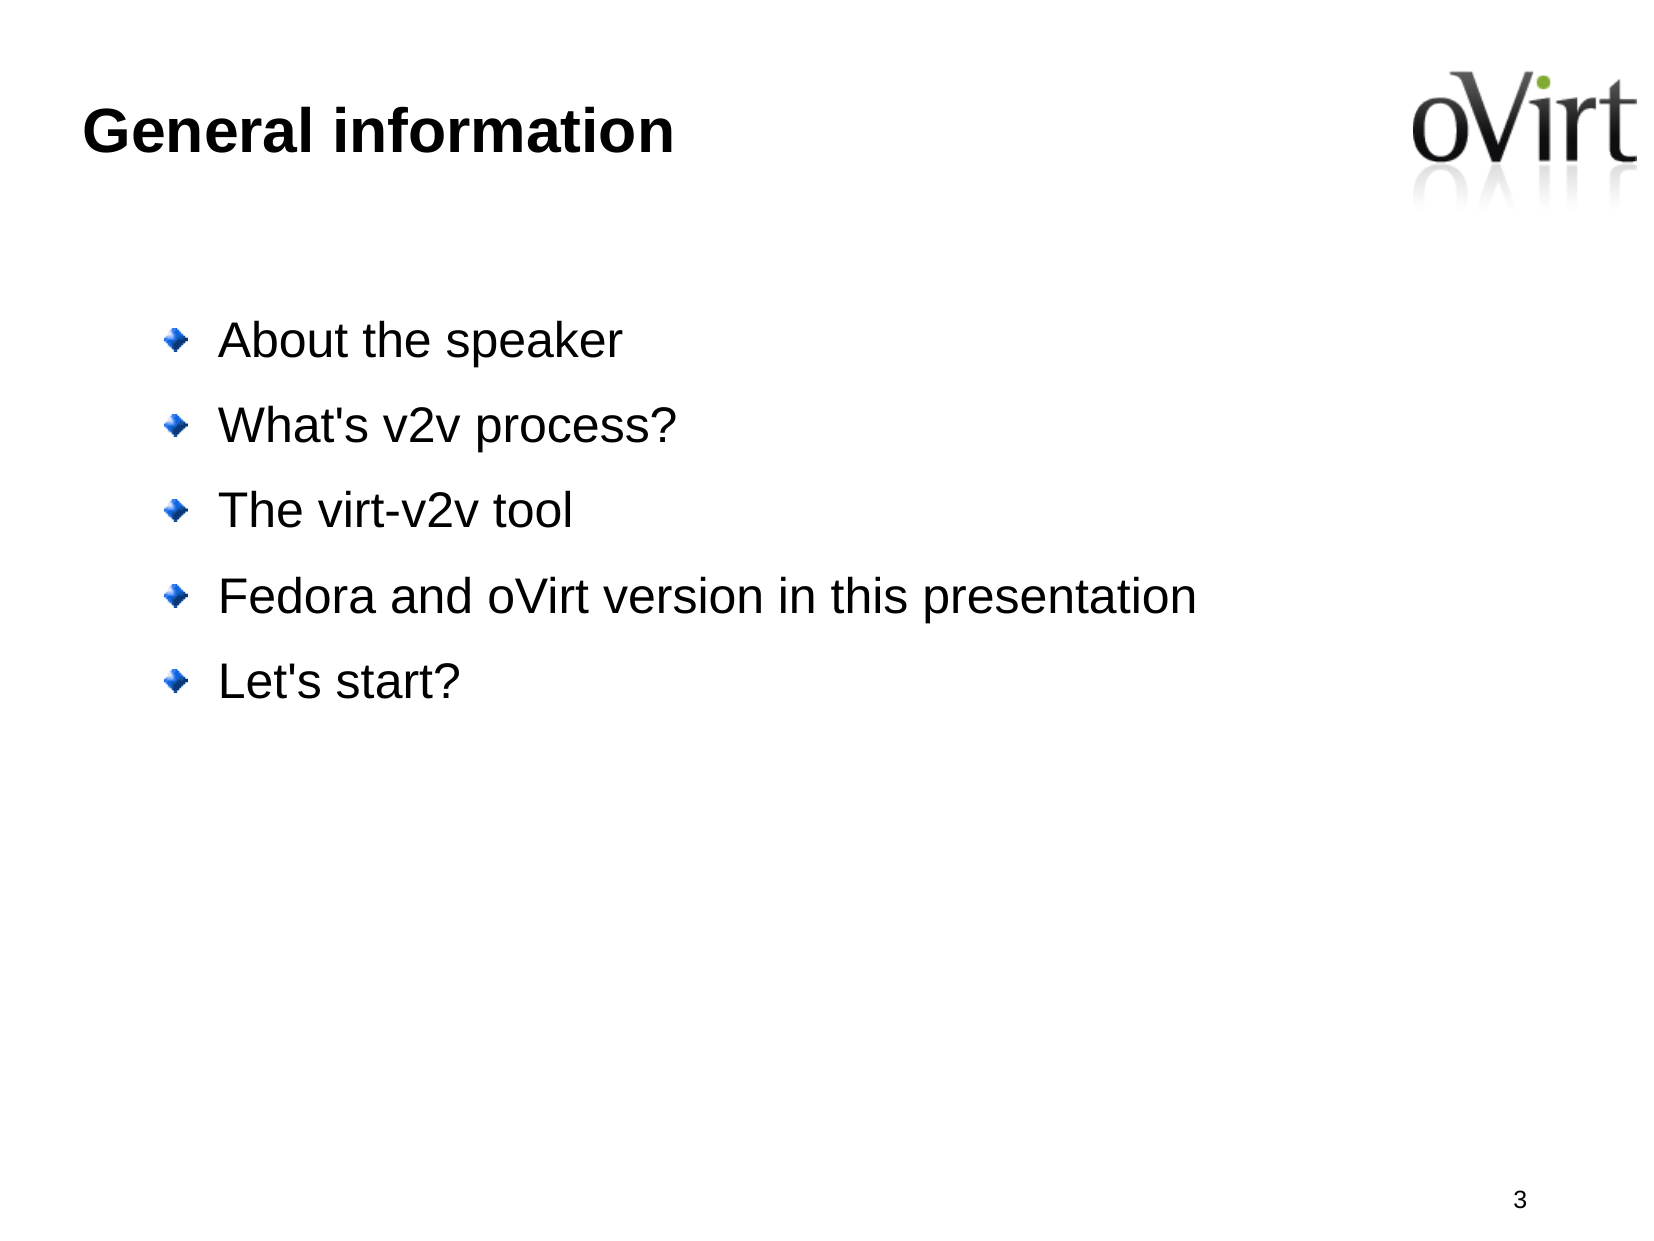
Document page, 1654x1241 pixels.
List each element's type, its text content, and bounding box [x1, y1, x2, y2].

title General information [82, 37, 1303, 226]
picture [1413, 63, 1637, 212]
list About the speaker What's v2v process? The virt-v2v tool Fedora and oVirt version in this presentation Let's start? [146, 312, 1342, 1106]
